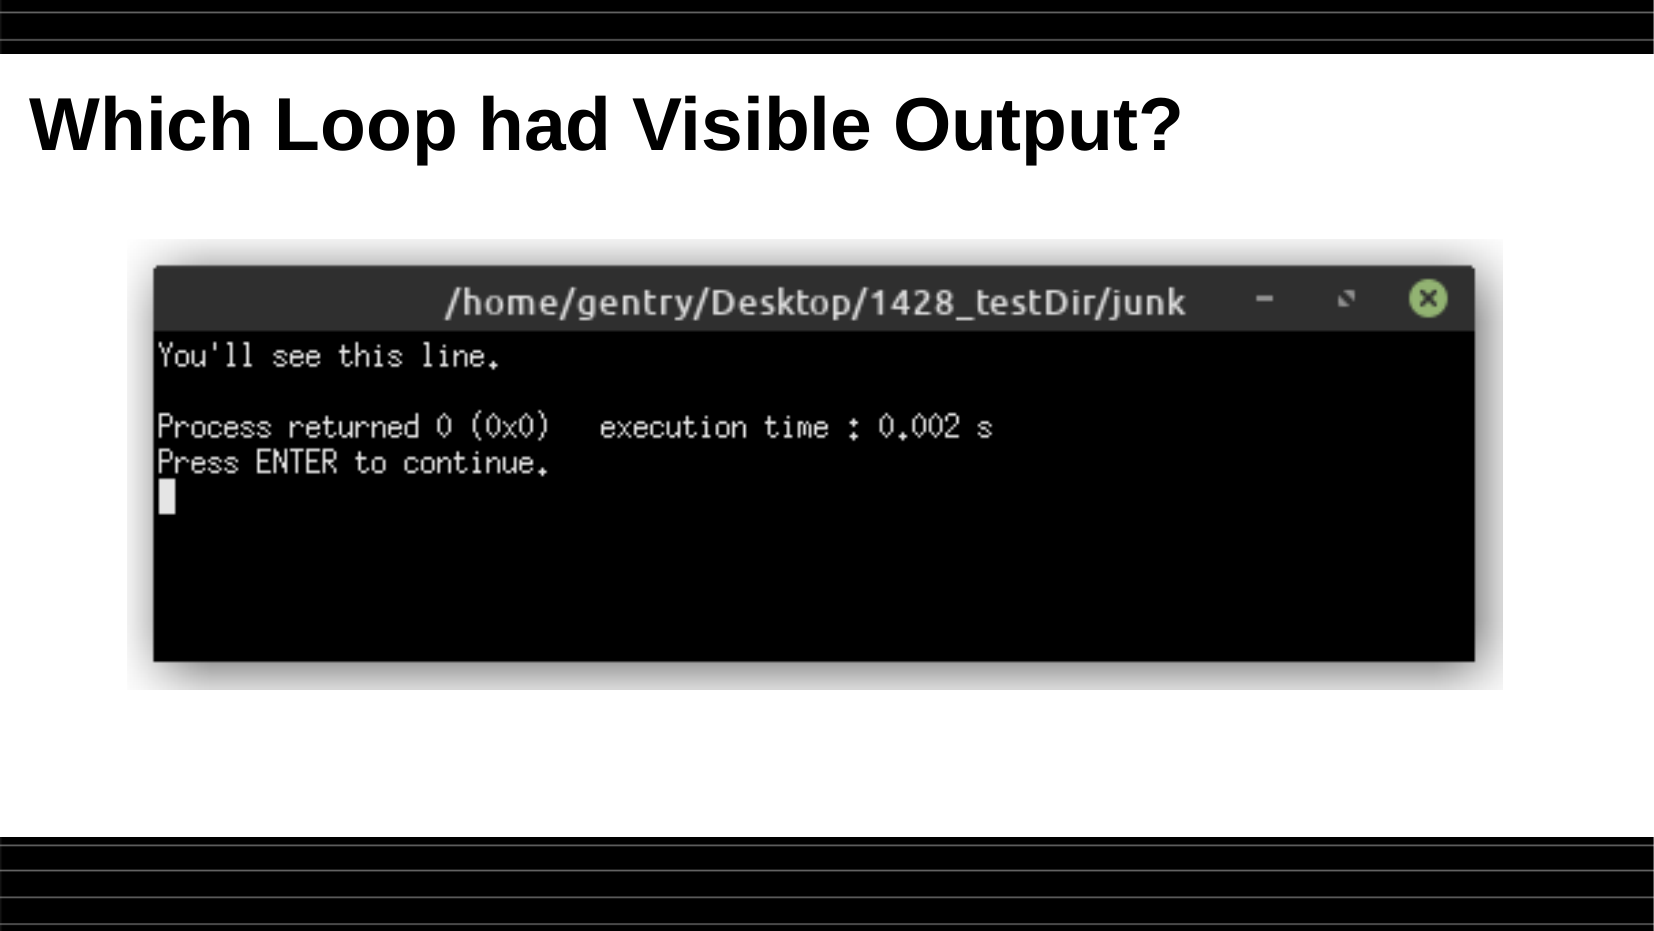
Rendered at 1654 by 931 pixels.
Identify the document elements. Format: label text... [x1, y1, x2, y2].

picture [0, 837, 1654, 931]
text_box Which Loop had Visible Output? [15, 75, 1546, 174]
picture [127, 239, 1503, 691]
picture [0, 0, 1654, 54]
